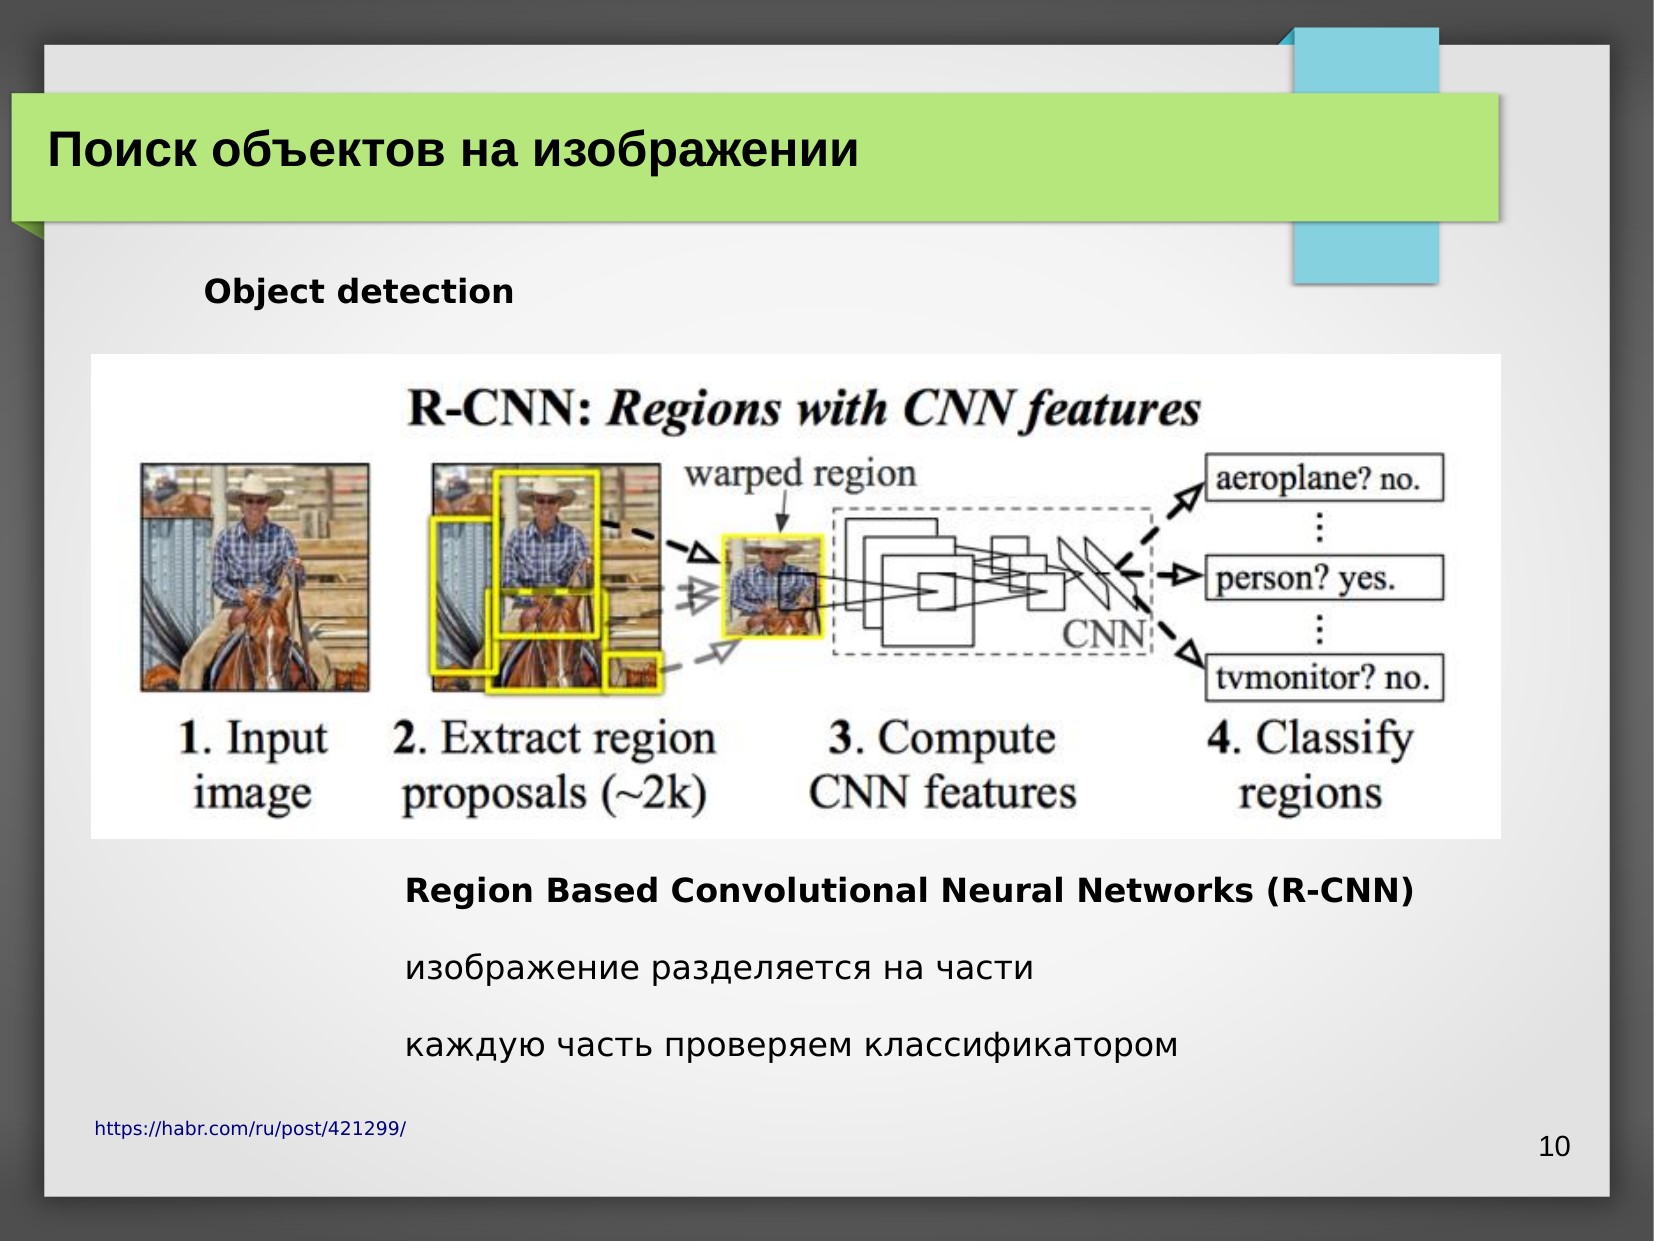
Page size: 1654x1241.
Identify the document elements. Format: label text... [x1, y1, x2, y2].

text_box https://habr.com/ru/post/421299/ [79, 1110, 733, 1170]
picture [0, 0, 1654, 1241]
title Поиск объектов на изображении [47, 120, 1004, 177]
text_box Object detection [188, 265, 531, 319]
text_box Region Based Convolutional Neural Networks (R-CNN) изображение разделяется на части каждую часть проверяем классификатором [389, 864, 1595, 1111]
